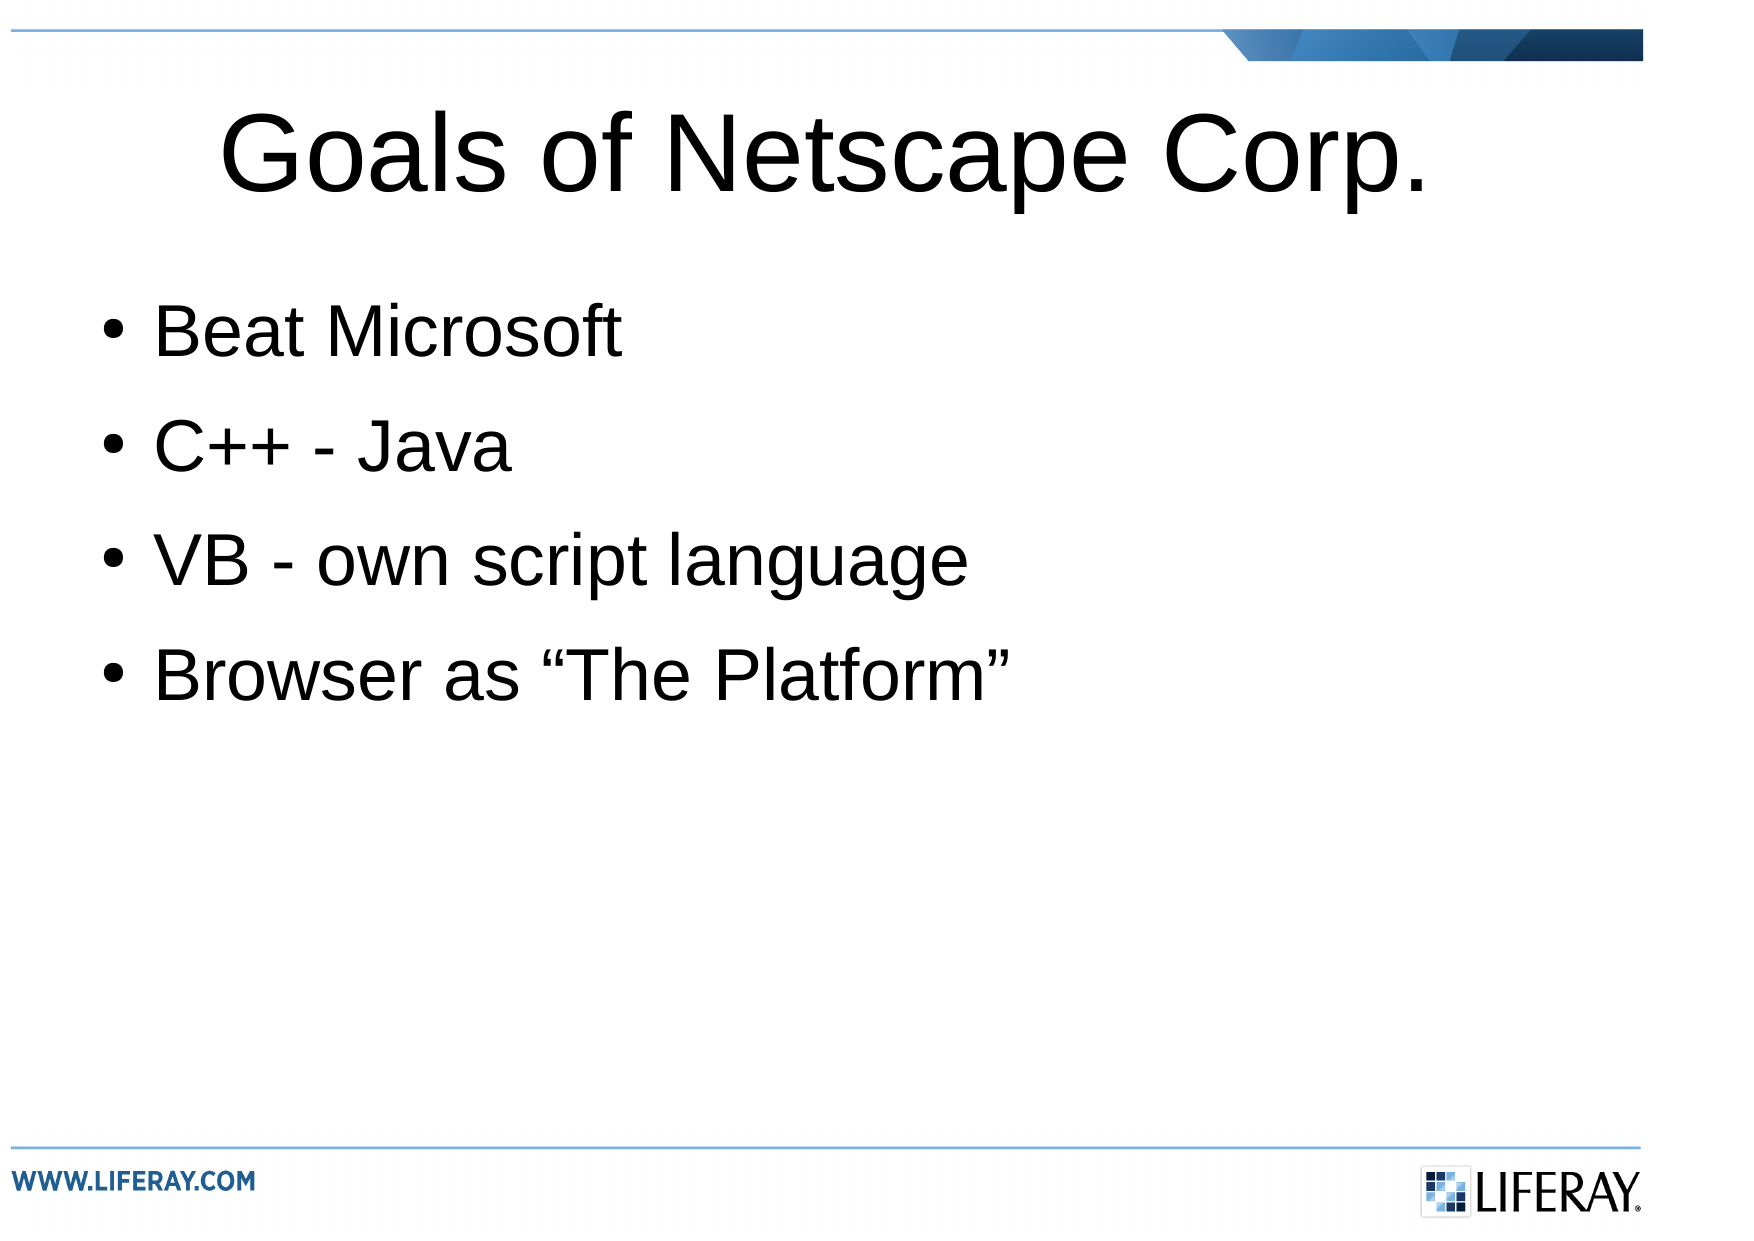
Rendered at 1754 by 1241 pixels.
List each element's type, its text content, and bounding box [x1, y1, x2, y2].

picture [11, 0, 1644, 84]
list Beat Microsoft C++ - Java VB - own script language Browser as “The Platform” [82, 290, 1571, 1010]
picture [9, 1124, 1642, 1234]
title Goals of Netscape Corp. [82, 49, 1571, 257]
